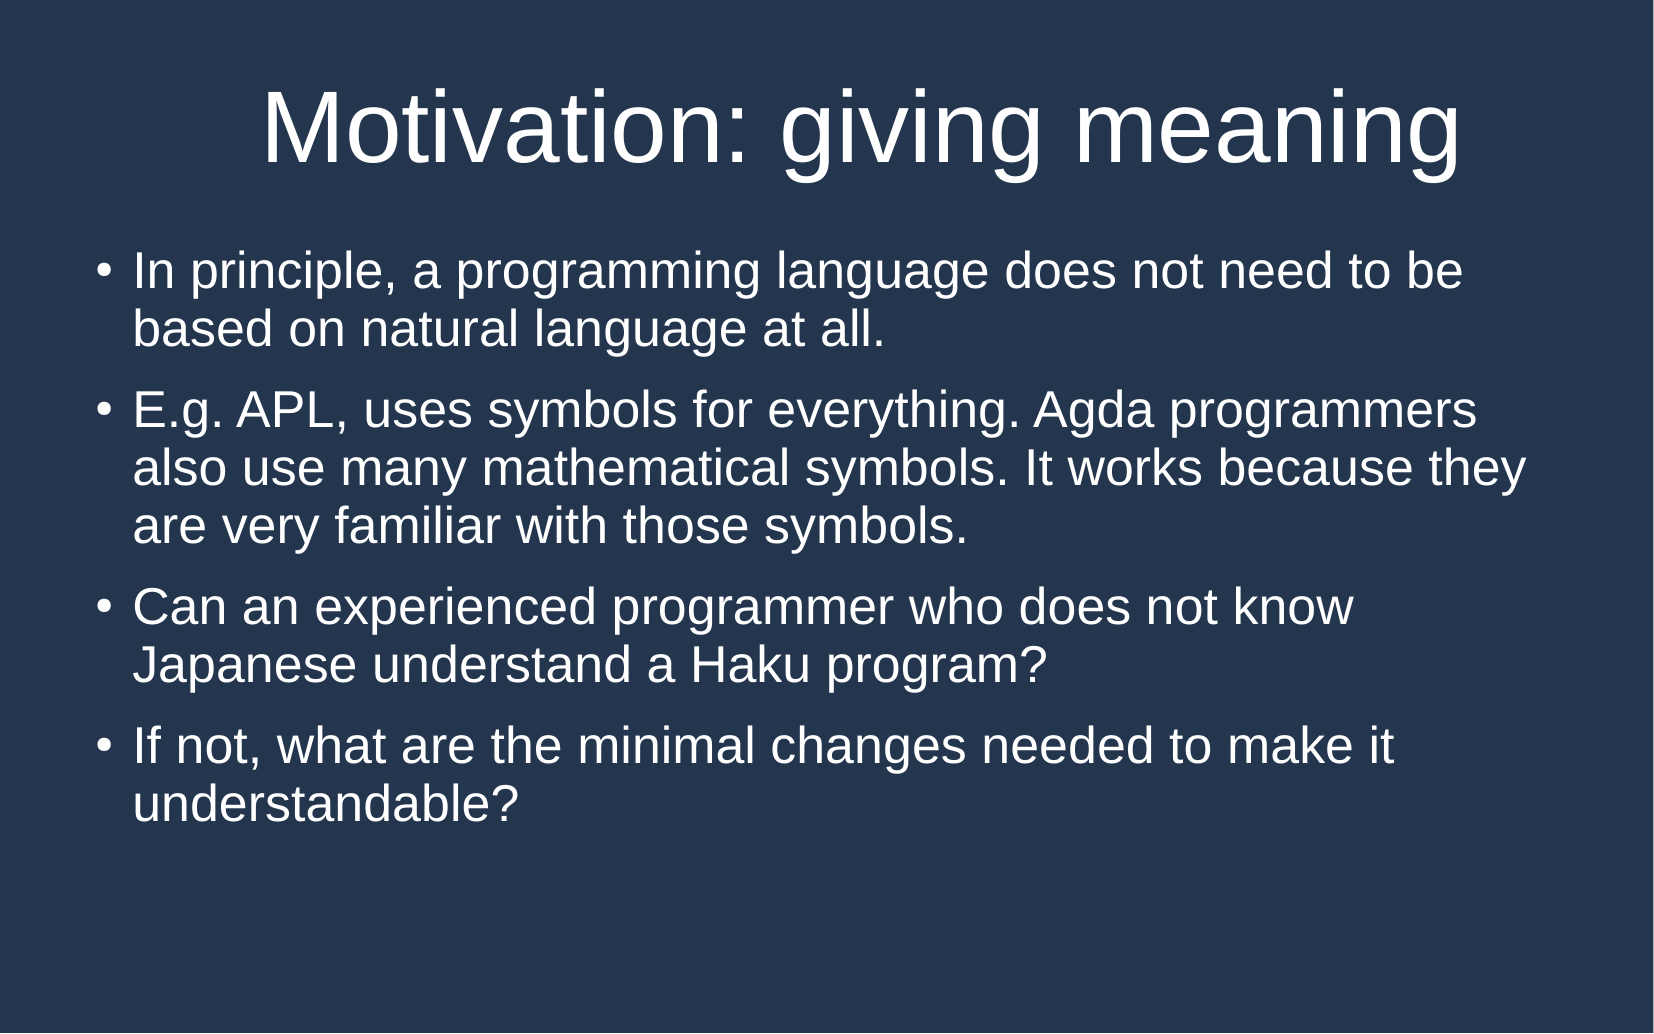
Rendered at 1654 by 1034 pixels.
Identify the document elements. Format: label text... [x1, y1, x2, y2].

list In principle, a programming language does not need to be based on natural language at all. E.g. APL, uses symbols for everything. Agda programmers also use many mathematical symbols. It works because they are very familiar with those symbols. Can an experienced programmer who does not know Japanese understand a Haku program? If not, what are the minimal changes needed to make it understandable? [82, 241, 1571, 842]
title Motivation: giving meaning [82, 41, 1571, 214]
